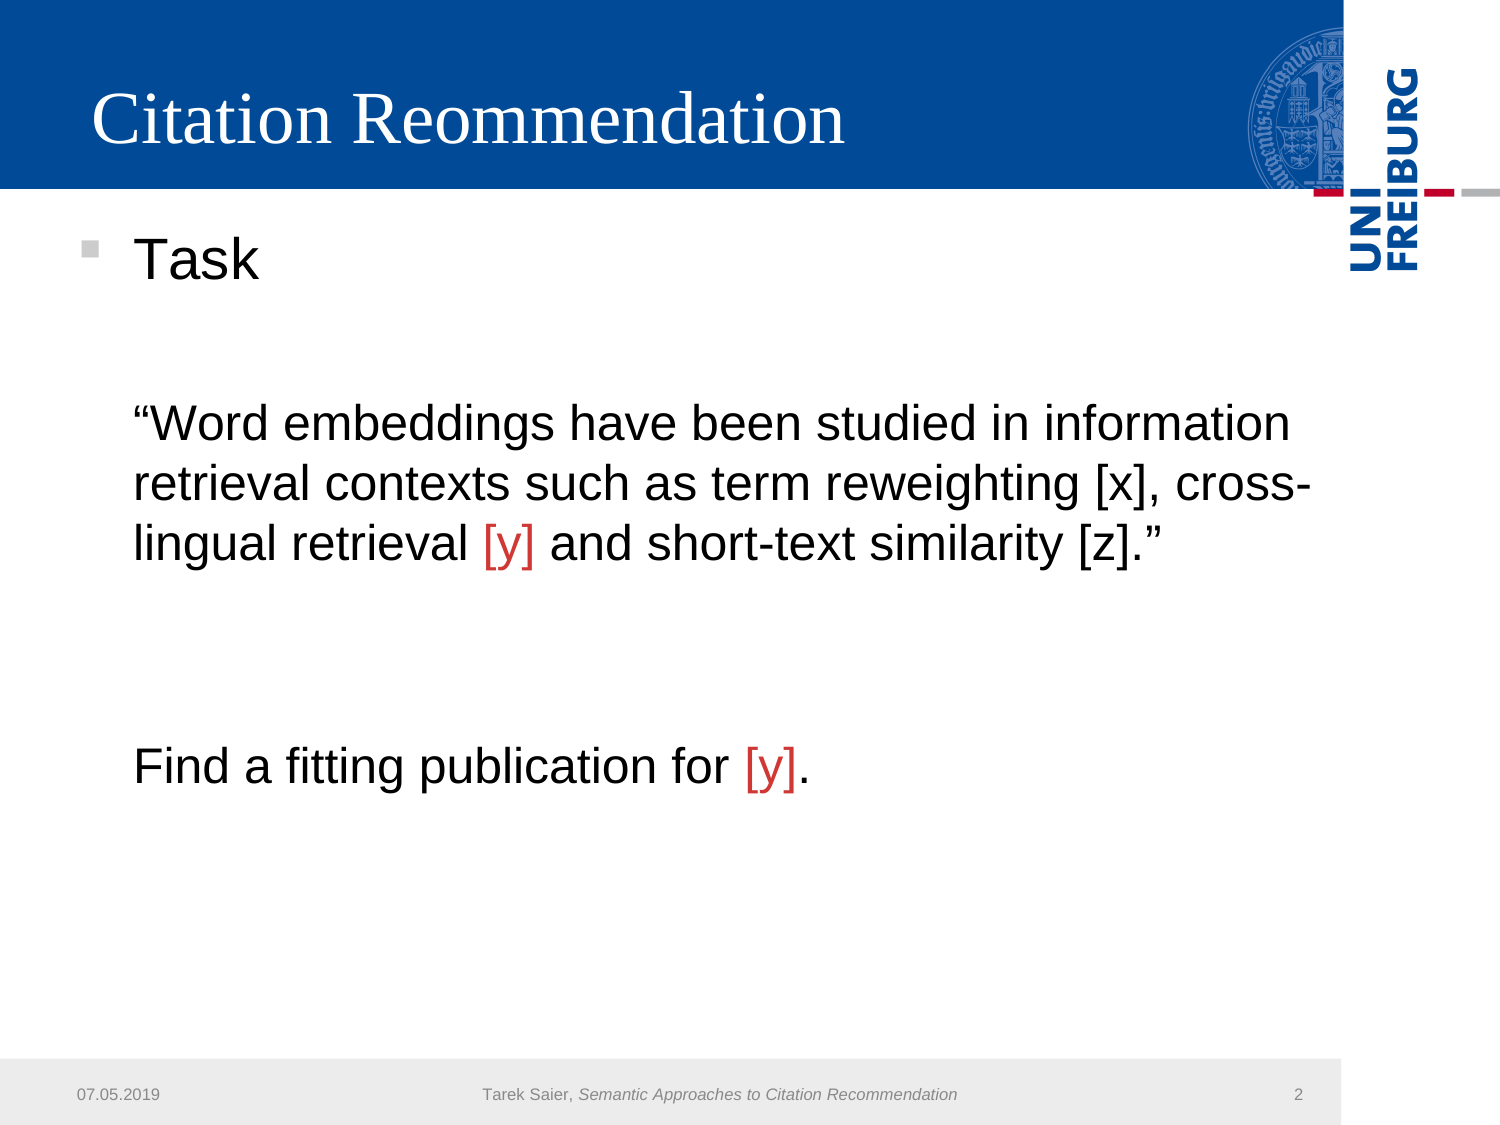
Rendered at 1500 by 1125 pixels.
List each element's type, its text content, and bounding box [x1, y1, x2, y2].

picture [0, 0, 1500, 271]
title Citation Reommendation [76, 49, 1235, 178]
list Task “Word embeddings have been studied in information retrieval contexts such as term reweighting [x], cross-lingual retrieval [y] and short-text similarity [z].” Find a fitting publication for [y]. [76, 221, 1341, 1010]
